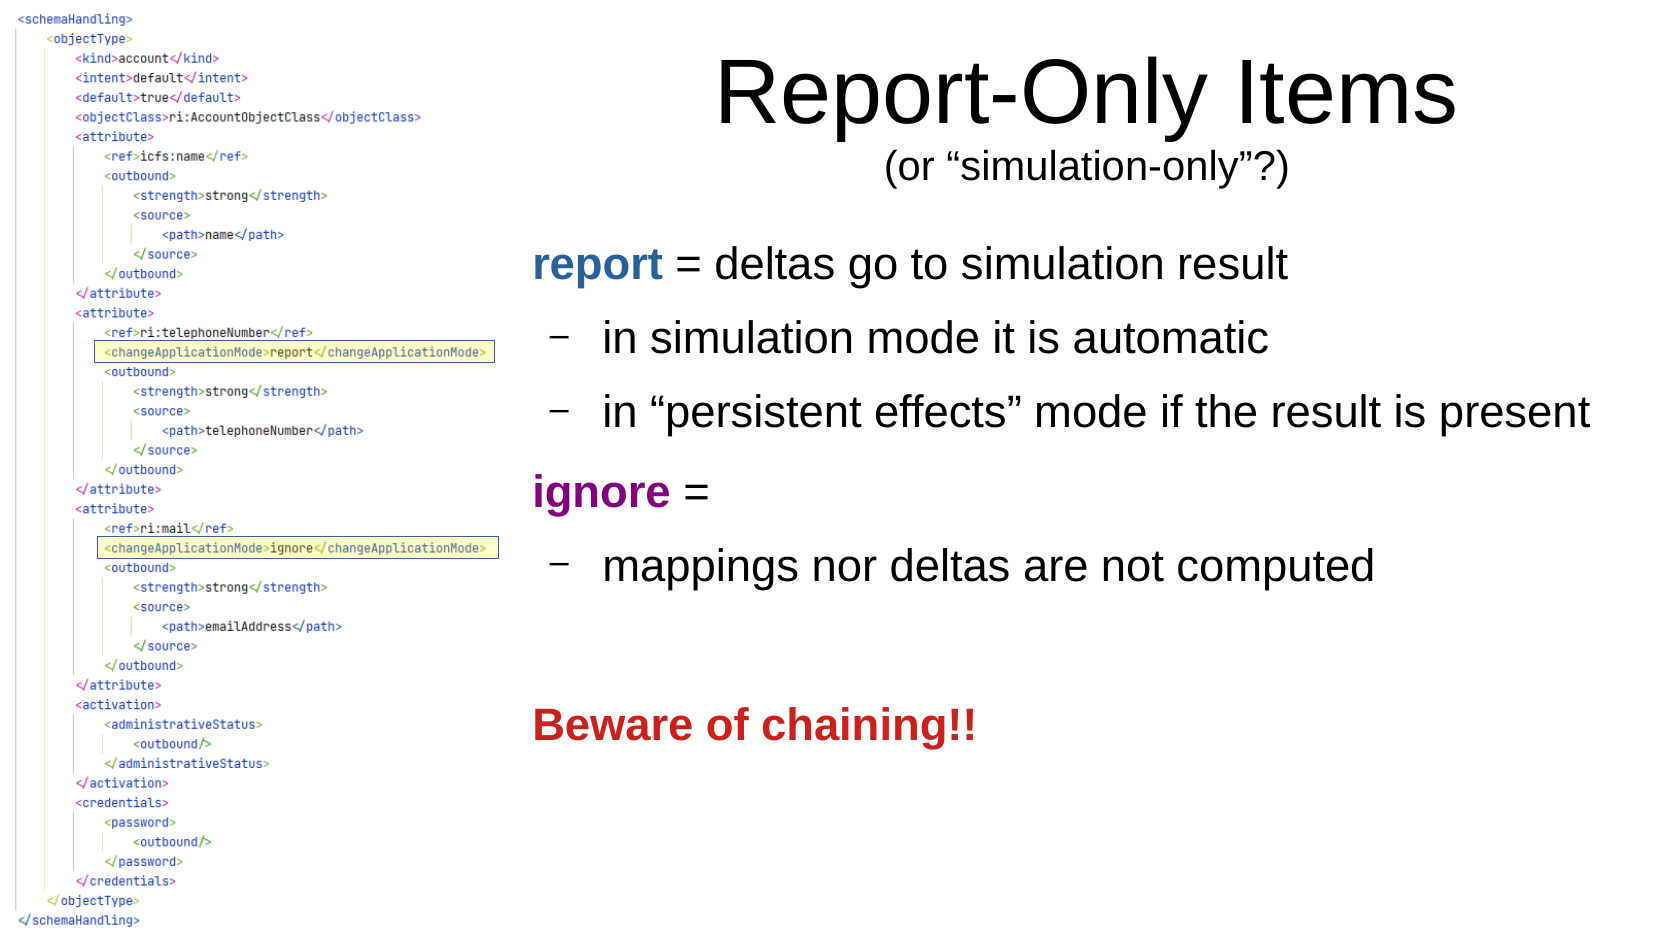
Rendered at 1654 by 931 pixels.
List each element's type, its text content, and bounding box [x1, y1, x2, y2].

text_box [97, 536, 499, 559]
title Report-Only Items (or “simulation-only”?) [603, 36, 1571, 193]
list report = deltas go to simulation result in simulation mode it is automatic in “persistent effects” mode if the result is present ignore = mappings nor deltas are not computed Beware of chaining!! [462, 238, 1631, 758]
text_box [94, 340, 495, 363]
picture [6, 4, 514, 931]
